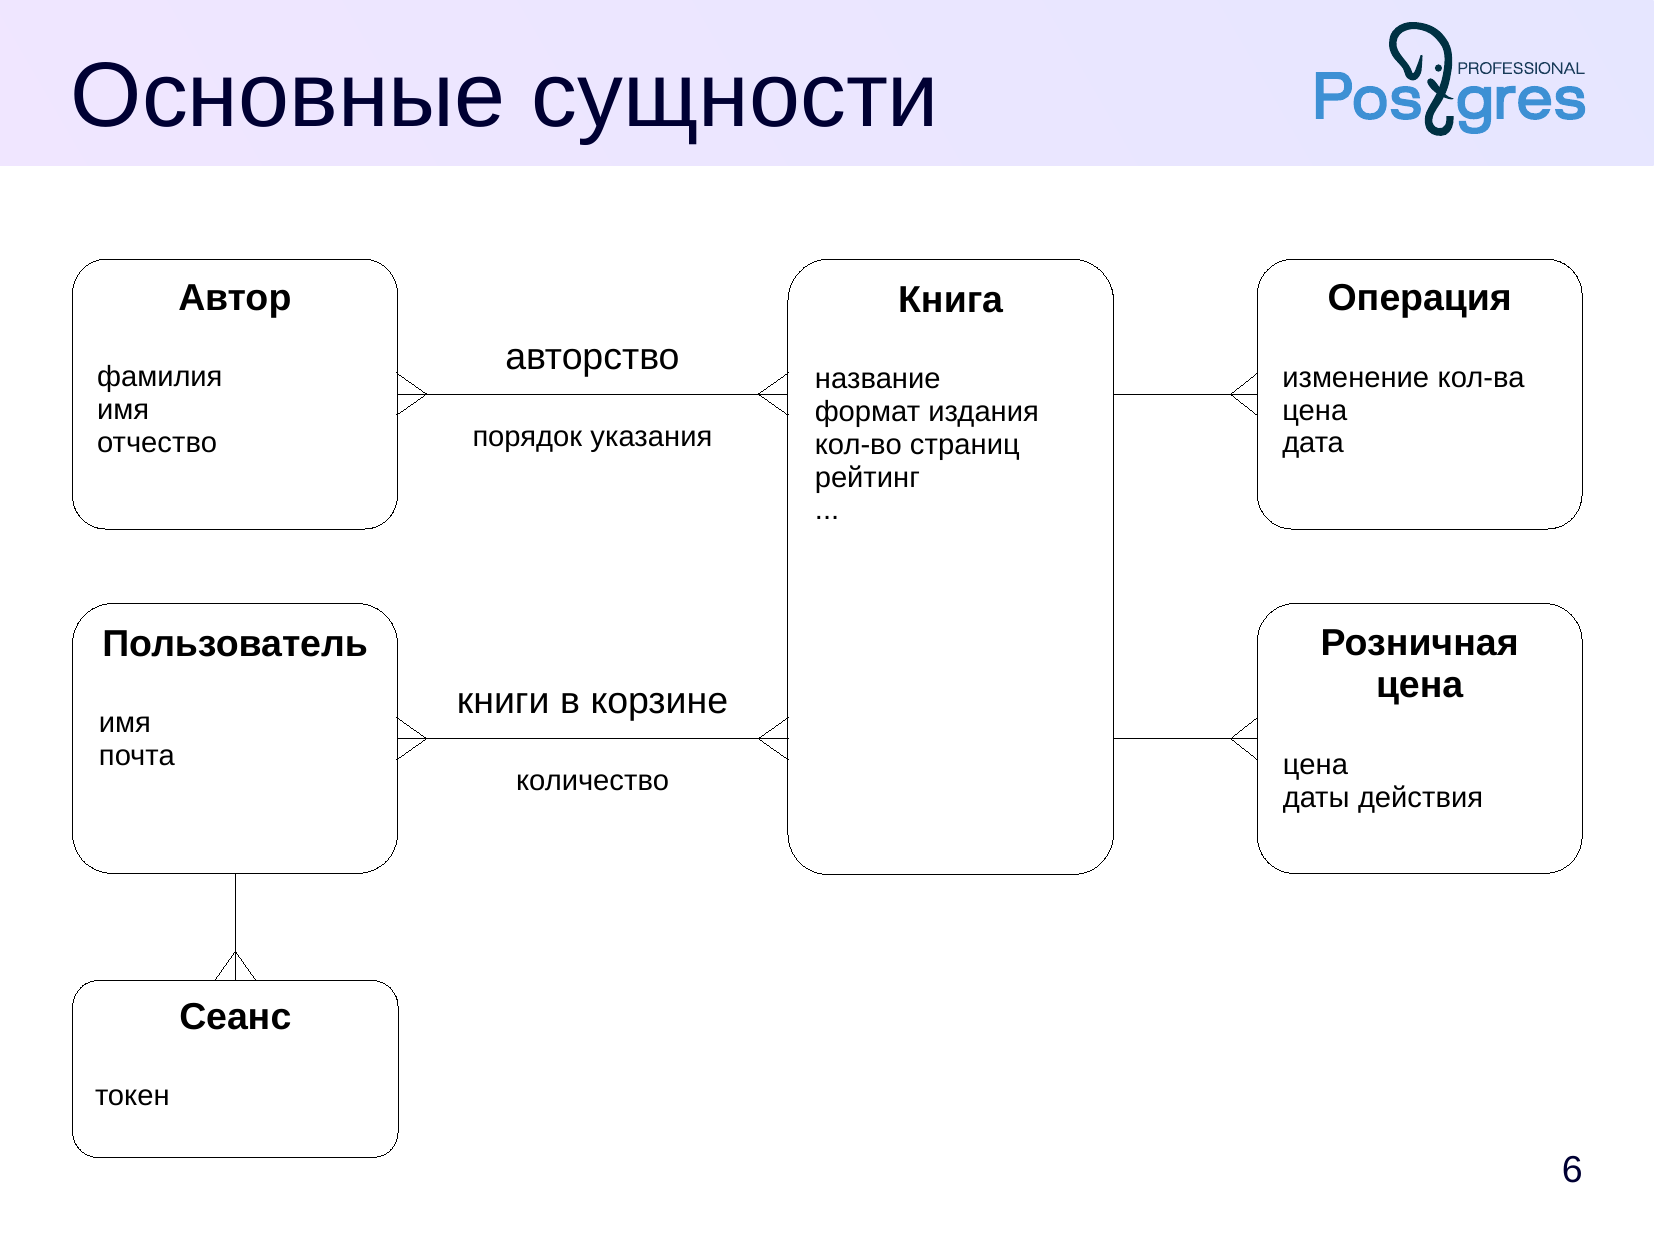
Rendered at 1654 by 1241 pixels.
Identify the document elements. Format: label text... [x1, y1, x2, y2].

text_box Пользователь имя почта [72, 603, 398, 874]
text_box Автор фамилия имя отчество [72, 259, 398, 530]
text_box Розничная цена цена даты действия [1257, 603, 1583, 874]
text_box Книга название формат издания кол-во страниц рейтинг ... [787, 259, 1114, 875]
text_box Сеанс токен [72, 980, 399, 1158]
text_box Операция изменение кол-ва цена дата [1257, 259, 1583, 530]
title Основные сущности [70, 43, 1241, 147]
